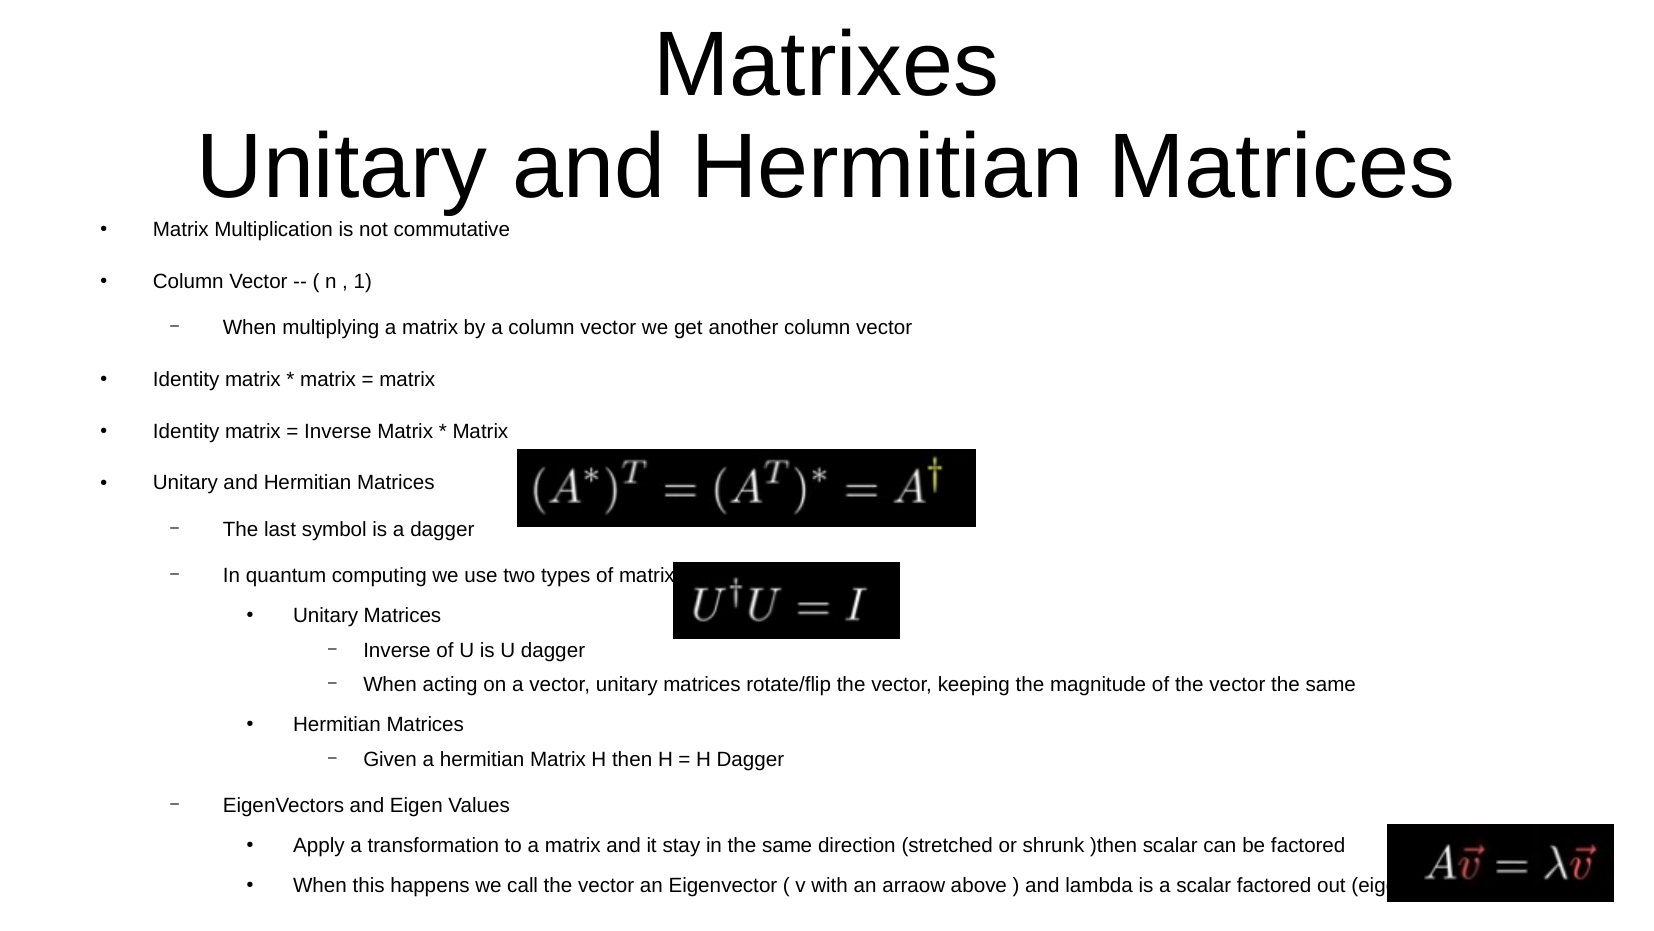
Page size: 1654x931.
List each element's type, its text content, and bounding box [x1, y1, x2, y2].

list Matrix Multiplication is not commutative Column Vector -- ( n , 1) When multiplying a matrix by a column vector we get another column vector Identity matrix * matrix = matrix Identity matrix = Inverse Matrix * Matrix Unitary and Hermitian Matrices The last symbol is a dagger In quantum computing we use two types of matrixes Unitary Matrices Inverse of U is U dagger When acting on a vector, unitary matrices rotate/flip the vector, keeping the magnitude of the vector the same Hermitian Matrices Given a hermitian Matrix H then H = H Dagger EigenVectors and Eigen Values Apply a transformation to a matrix and it stay in the same direction (stretched or shrunk )then scalar can be factored When this happens we call the vector an Eigenvector ( v with an arraow above ) and lambda is a scalar factored out (eigenvalue) [82, 217, 1613, 901]
title Matrixes Unitary and Hermitian Matrices [82, 12, 1571, 217]
picture [517, 449, 976, 527]
picture [1387, 824, 1614, 902]
picture [673, 562, 901, 639]
